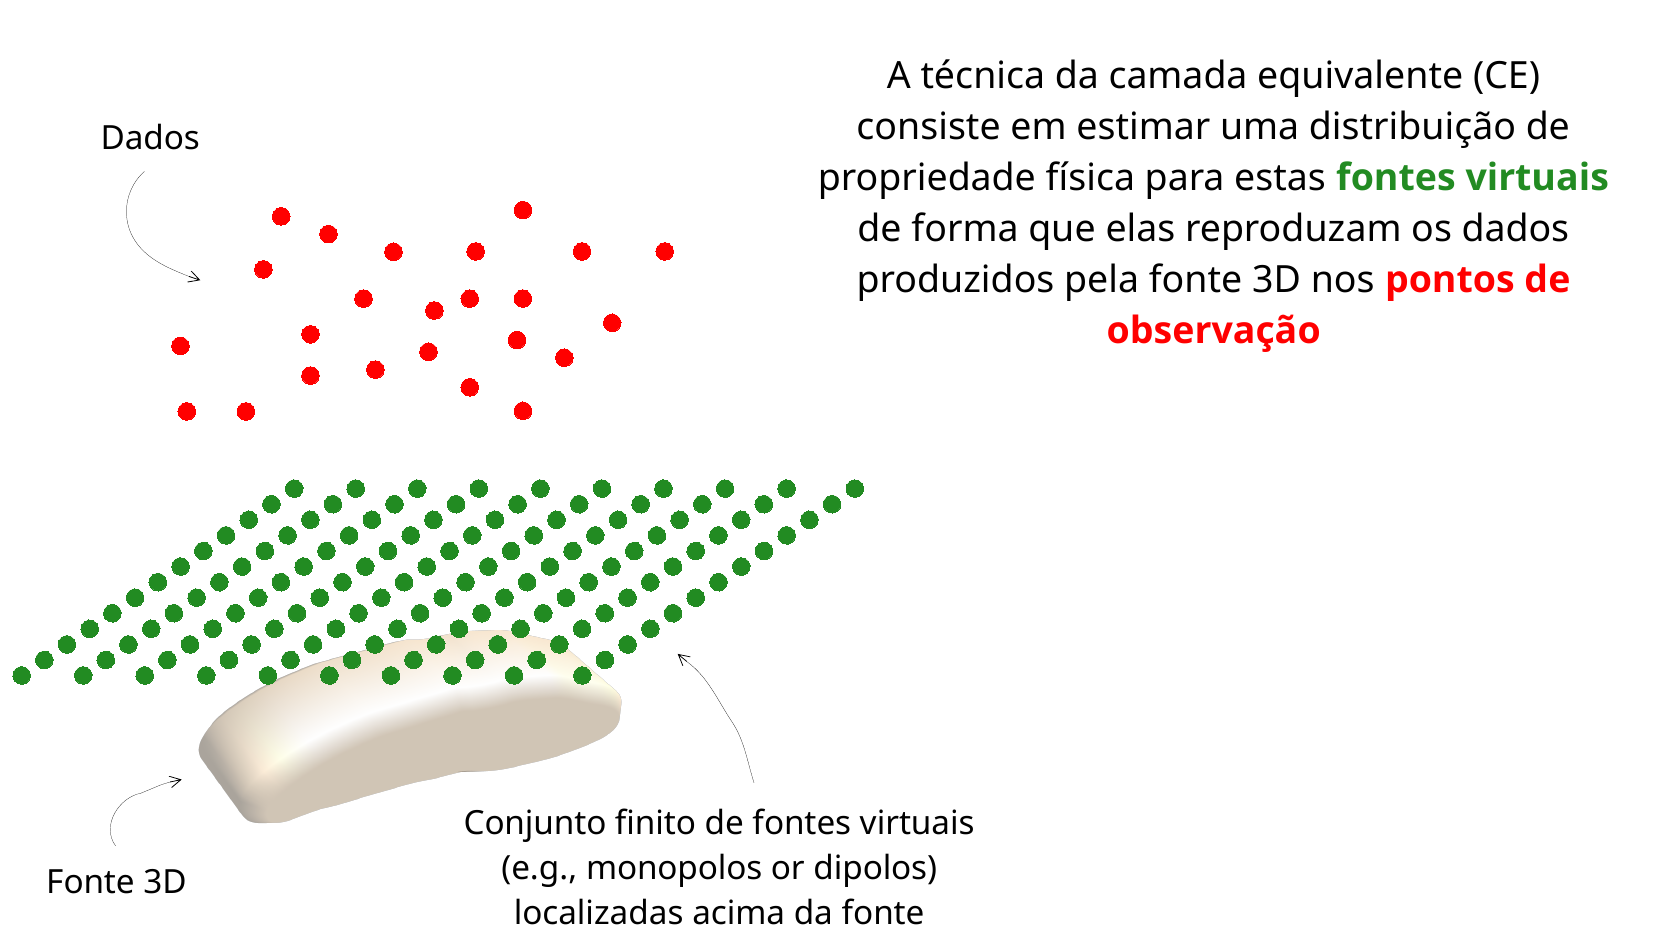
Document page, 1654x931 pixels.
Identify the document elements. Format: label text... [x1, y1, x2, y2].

text_box [655, 242, 674, 261]
text_box [254, 260, 273, 279]
text_box [596, 651, 614, 669]
text_box [586, 526, 605, 545]
text_box [220, 651, 238, 669]
text_box [732, 510, 751, 529]
text_box [272, 573, 290, 592]
text_box [327, 619, 345, 638]
text_box [171, 337, 190, 355]
text_box [349, 604, 368, 623]
text_box [281, 651, 300, 669]
text_box [301, 366, 320, 385]
text_box [319, 225, 338, 243]
text_box [242, 635, 261, 654]
text_box [524, 526, 543, 545]
text_box [301, 325, 320, 344]
text_box [363, 510, 381, 529]
text_box [103, 604, 122, 623]
text_box Conjunto finito de fontes virtuais (e.g., monopolos or dipolos) localizadas acima da fonte [448, 791, 993, 916]
text_box [417, 557, 436, 576]
text_box [379, 542, 397, 560]
text_box [384, 242, 403, 261]
text_box [249, 588, 268, 607]
text_box [203, 619, 222, 638]
text_box [142, 619, 161, 638]
text_box [126, 588, 144, 607]
text_box [340, 526, 358, 545]
text_box [197, 666, 216, 685]
text_box [395, 573, 413, 592]
text_box [324, 495, 342, 514]
text_box [547, 510, 566, 529]
text_box [460, 289, 479, 308]
text_box [502, 542, 520, 560]
text_box [272, 207, 291, 226]
text_box [58, 635, 76, 654]
text_box [800, 510, 819, 529]
text_box [550, 635, 569, 654]
text_box [648, 526, 666, 545]
text_box [148, 573, 167, 592]
text_box [511, 619, 530, 638]
text_box [664, 557, 682, 576]
text_box [693, 495, 712, 514]
text_box [259, 666, 277, 685]
text_box [278, 526, 297, 545]
text_box [382, 666, 400, 685]
text_box [495, 588, 514, 607]
text_box [846, 479, 864, 498]
text_box [317, 542, 336, 560]
text_box [288, 604, 306, 623]
text_box [80, 619, 99, 638]
text_box [456, 573, 475, 592]
text_box [466, 242, 485, 261]
text_box [472, 604, 491, 623]
text_box [440, 542, 459, 560]
text_box [603, 313, 622, 332]
text_box [35, 651, 54, 669]
text_box [419, 342, 438, 361]
text_box [514, 401, 532, 420]
text_box [555, 348, 574, 367]
text_box [301, 510, 320, 529]
text_box [408, 479, 427, 498]
text_box [777, 479, 796, 498]
text_box [777, 526, 796, 545]
text_box [12, 666, 31, 685]
text_box [285, 479, 304, 498]
text_box [181, 635, 199, 654]
text_box [463, 526, 482, 545]
text_box [664, 604, 682, 623]
text_box [385, 495, 404, 514]
text_box [447, 495, 465, 514]
text_box [654, 479, 673, 498]
text_box [541, 557, 559, 576]
text_box [333, 573, 352, 592]
text_box [343, 651, 361, 669]
text_box [96, 651, 115, 669]
text_box [356, 557, 375, 576]
text_box [171, 557, 190, 576]
text_box [686, 588, 705, 607]
text_box [631, 495, 650, 514]
text_box [401, 526, 420, 545]
text_box [443, 666, 462, 685]
text_box [508, 495, 527, 514]
text_box [488, 635, 507, 654]
text_box [310, 588, 329, 607]
text_box [226, 604, 245, 623]
text_box [239, 510, 258, 529]
text_box [372, 588, 391, 607]
text_box [427, 635, 446, 654]
text_box [237, 402, 255, 421]
text_box [514, 201, 532, 219]
text_box [411, 604, 429, 623]
text_box [563, 542, 582, 560]
text_box [165, 604, 183, 623]
text_box [424, 510, 443, 529]
text_box [732, 557, 751, 576]
text_box [135, 666, 154, 685]
text_box [346, 479, 365, 498]
text_box [470, 479, 488, 498]
text_box [823, 495, 841, 514]
text_box [479, 557, 498, 576]
text_box Dados [85, 106, 401, 158]
text_box [709, 573, 728, 592]
text_box [433, 588, 452, 607]
text_box [557, 588, 575, 607]
text_box [579, 573, 598, 592]
text_box [670, 510, 689, 529]
text_box [365, 635, 384, 654]
text_box [294, 557, 313, 576]
text_box [508, 331, 526, 349]
text_box [618, 635, 637, 654]
text_box [425, 301, 444, 320]
text_box [570, 495, 589, 514]
text_box [527, 651, 546, 669]
text_box [518, 573, 536, 592]
text_box [609, 510, 627, 529]
text_box [641, 573, 660, 592]
text_box [304, 635, 322, 654]
text_box [573, 666, 592, 685]
text_box [388, 619, 407, 638]
text_box [74, 666, 93, 685]
text_box [217, 526, 235, 545]
text_box [262, 495, 281, 514]
text_box [573, 242, 591, 261]
text_box [404, 651, 423, 669]
text_box [602, 557, 621, 576]
text_box [755, 542, 773, 560]
text_box [210, 573, 229, 592]
text_box [486, 510, 504, 529]
text_box [754, 495, 773, 514]
text_box [534, 604, 553, 623]
text_box [709, 526, 728, 545]
text_box [531, 479, 550, 498]
text_box [595, 604, 614, 623]
text_box [573, 619, 591, 638]
text_box [265, 619, 284, 638]
text_box [641, 619, 660, 638]
text_box A técnica da camada equivalente (CE) consiste em estimar uma distribuição de propriedade física para estas fontes virtuais de forma que elas reproduzam os dados produzidos pela fonte 3D nos pontos de observação [803, 41, 1630, 313]
text_box [354, 289, 373, 308]
text_box [514, 289, 532, 308]
text_box [320, 666, 339, 685]
text_box [194, 542, 213, 560]
text_box [233, 557, 251, 576]
text_box [158, 651, 177, 669]
text_box [505, 666, 523, 685]
text_box [366, 360, 385, 379]
text_box [466, 651, 485, 669]
text_box [450, 619, 468, 638]
text_box [716, 479, 734, 498]
text_box [618, 588, 637, 607]
text_box [187, 588, 206, 607]
text_box [177, 402, 196, 421]
text_box [460, 378, 479, 397]
text_box [686, 542, 705, 560]
text_box Fonte 3D [31, 850, 207, 902]
text_box [119, 635, 138, 654]
text_box [625, 542, 644, 560]
text_box [593, 479, 611, 498]
text_box [256, 542, 274, 560]
